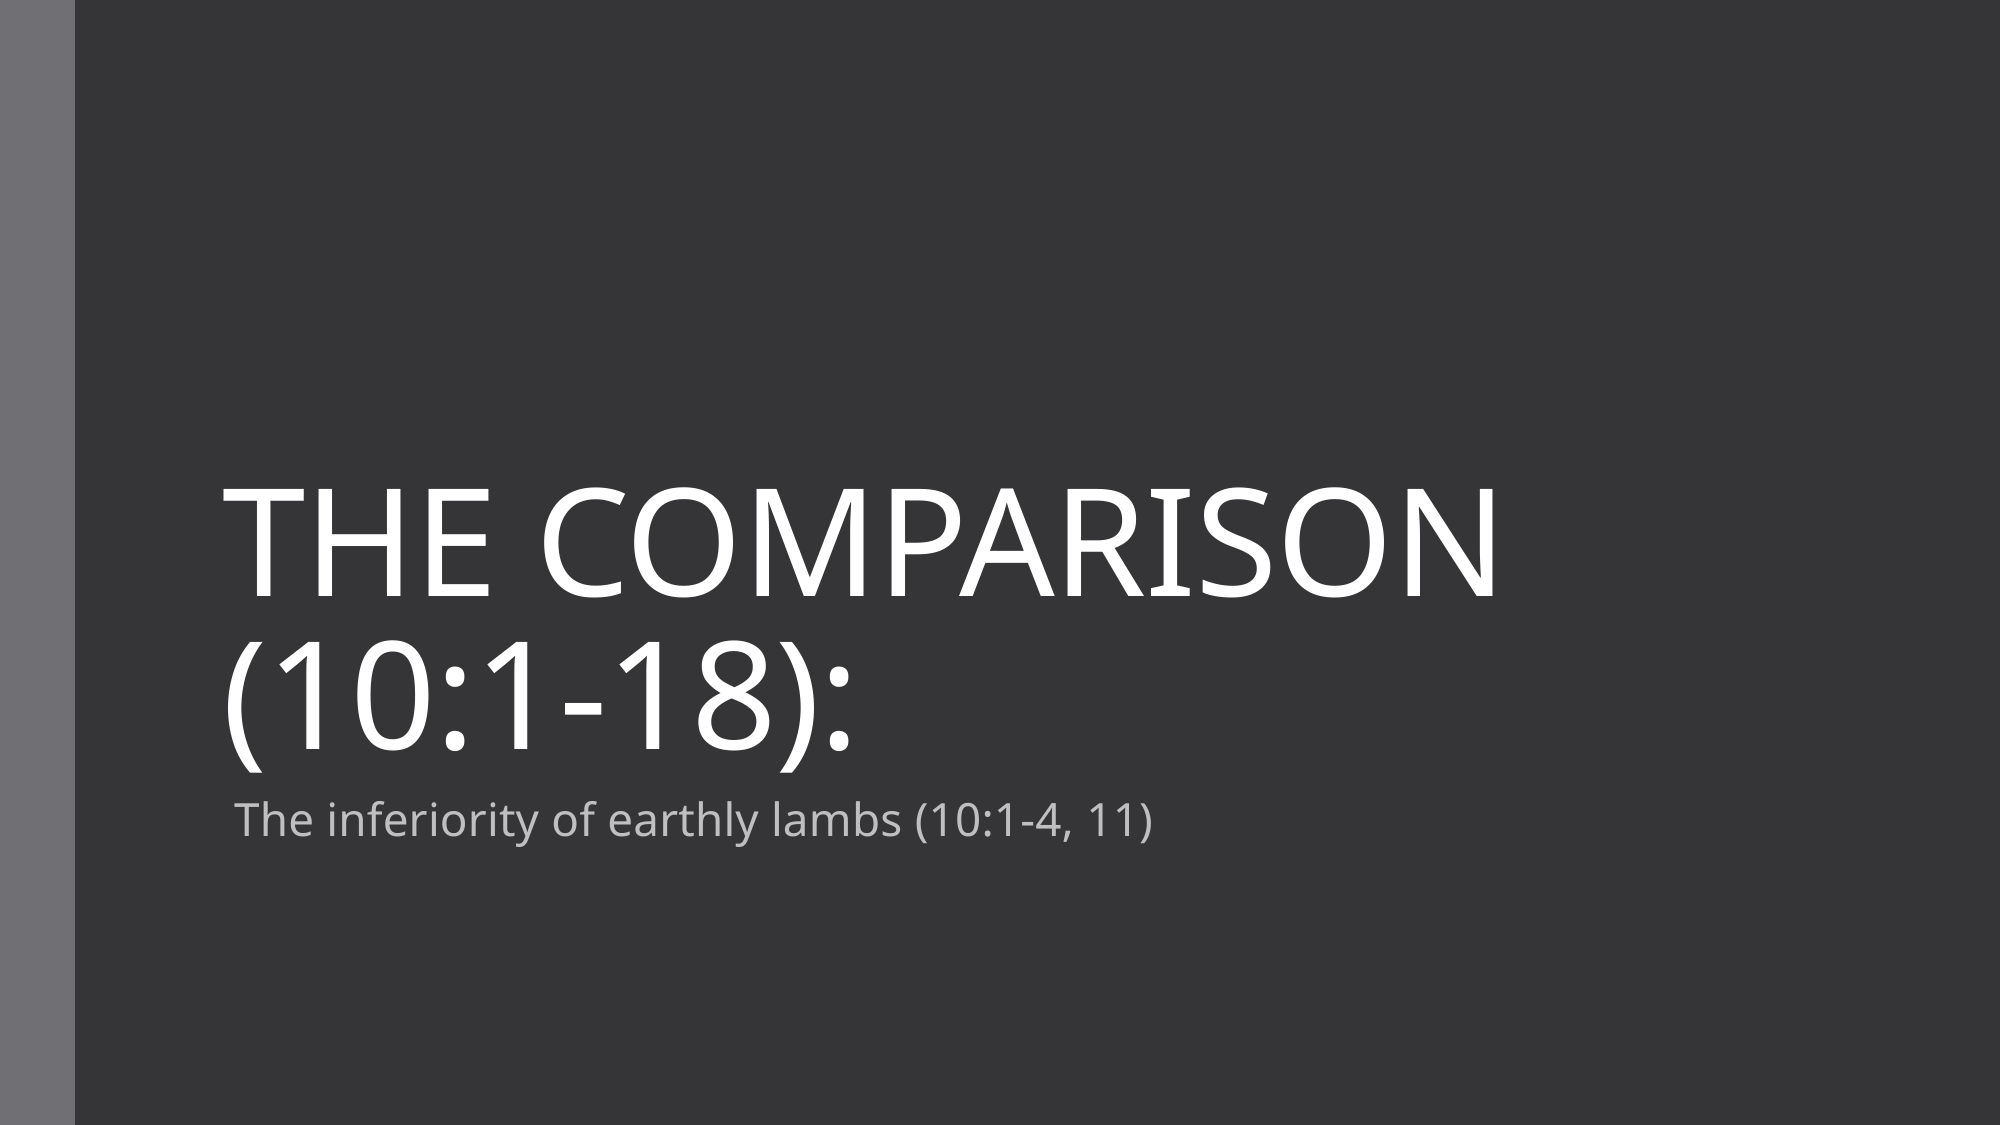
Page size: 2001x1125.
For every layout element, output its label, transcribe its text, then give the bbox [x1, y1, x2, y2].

title THE COMPARISON (10:1-18): [206, 124, 1752, 787]
subtitle The inferiority of earthly lambs (10:1-4, 11) [206, 787, 1752, 1066]
